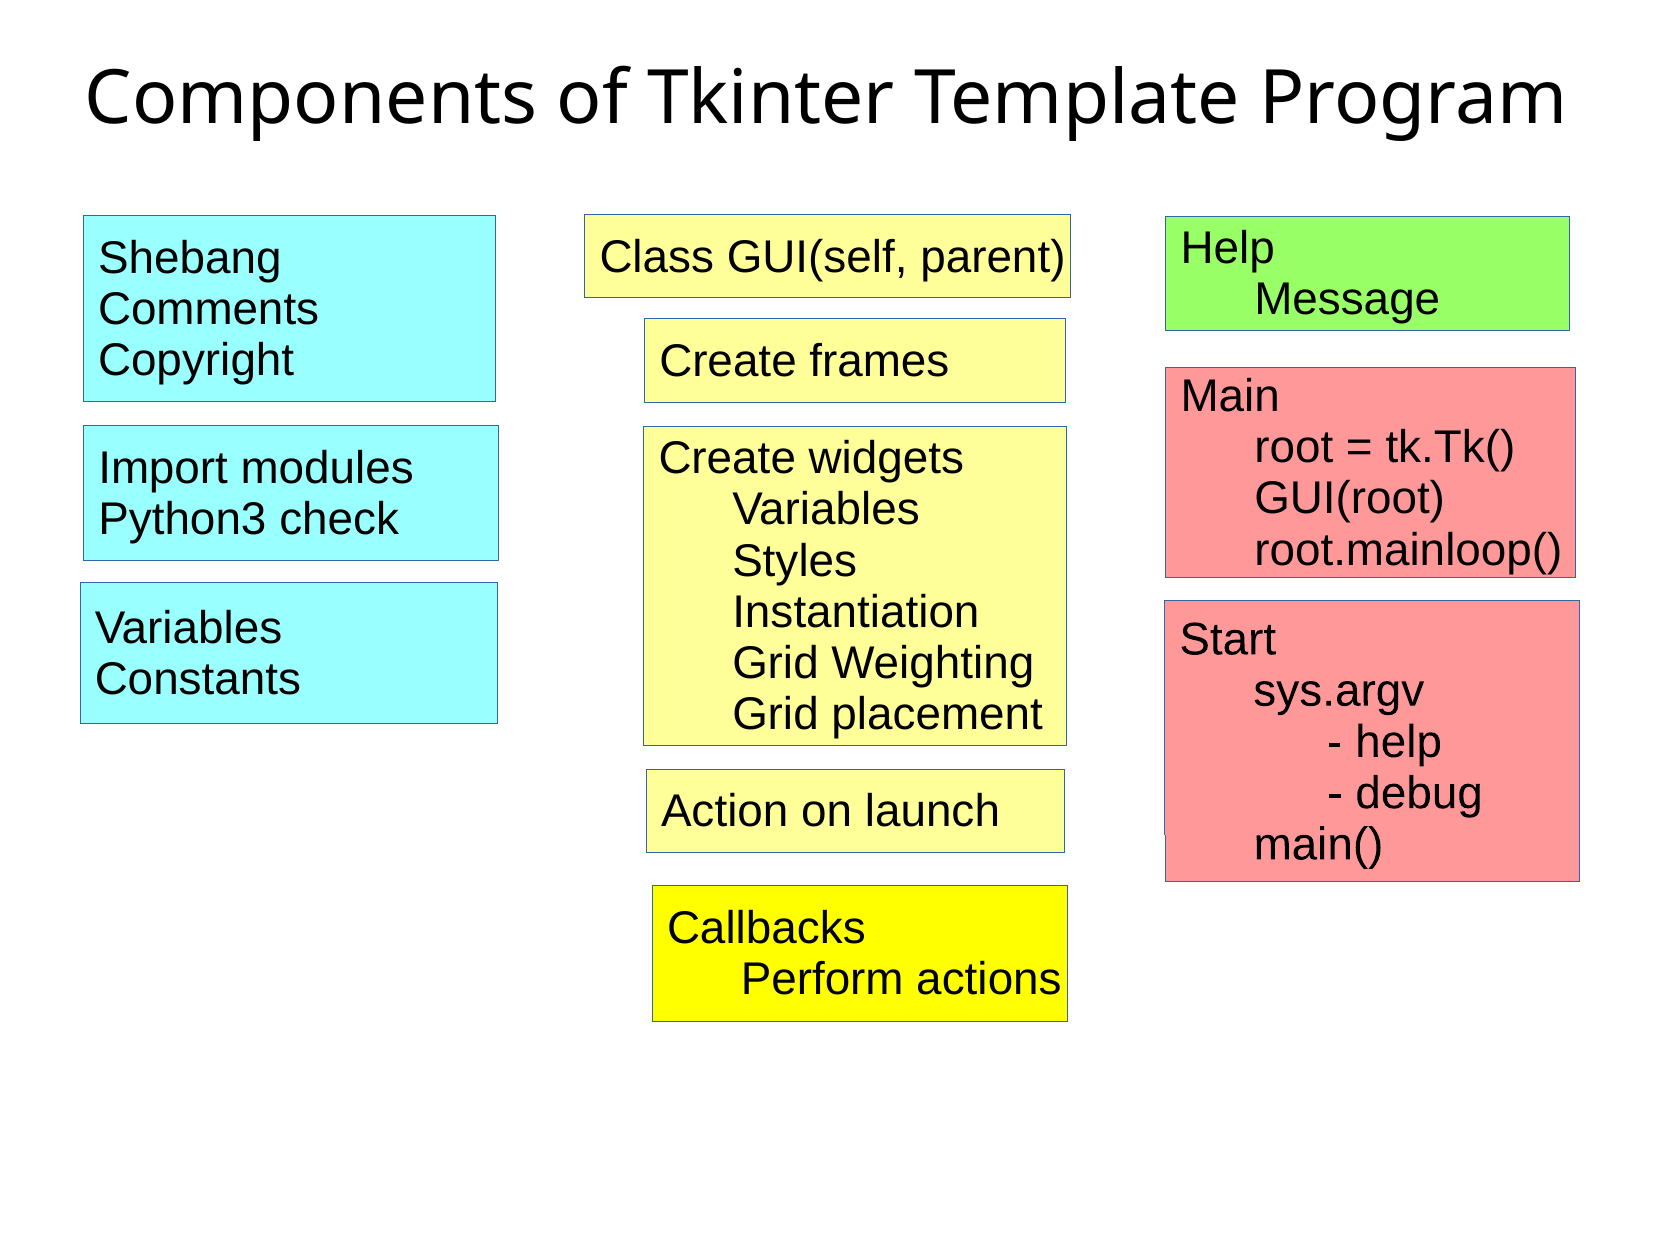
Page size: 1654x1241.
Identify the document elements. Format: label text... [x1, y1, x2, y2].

text_box Class GUI(self, parent) [584, 214, 1071, 298]
text_box Help Message [1165, 216, 1570, 331]
text_box Create widgets Variables Styles Instantiation Grid Weighting Grid placement [643, 426, 1067, 746]
text_box Shebang Comments Copyright [83, 215, 496, 402]
text_box Start sys.argv - help - debug main() [1164, 600, 1580, 882]
text_box Callbacks Perform actions [652, 885, 1068, 1022]
text_box Action on launch [646, 769, 1065, 853]
title Components of Tkinter Template Program [82, 49, 1571, 141]
text_box Create frames [644, 318, 1066, 403]
text_box Main root = tk.Tk() GUI(root) root.mainloop() [1165, 367, 1576, 578]
text_box Import modules Python3 check [83, 425, 499, 561]
text_box Variables Constants [80, 582, 498, 724]
